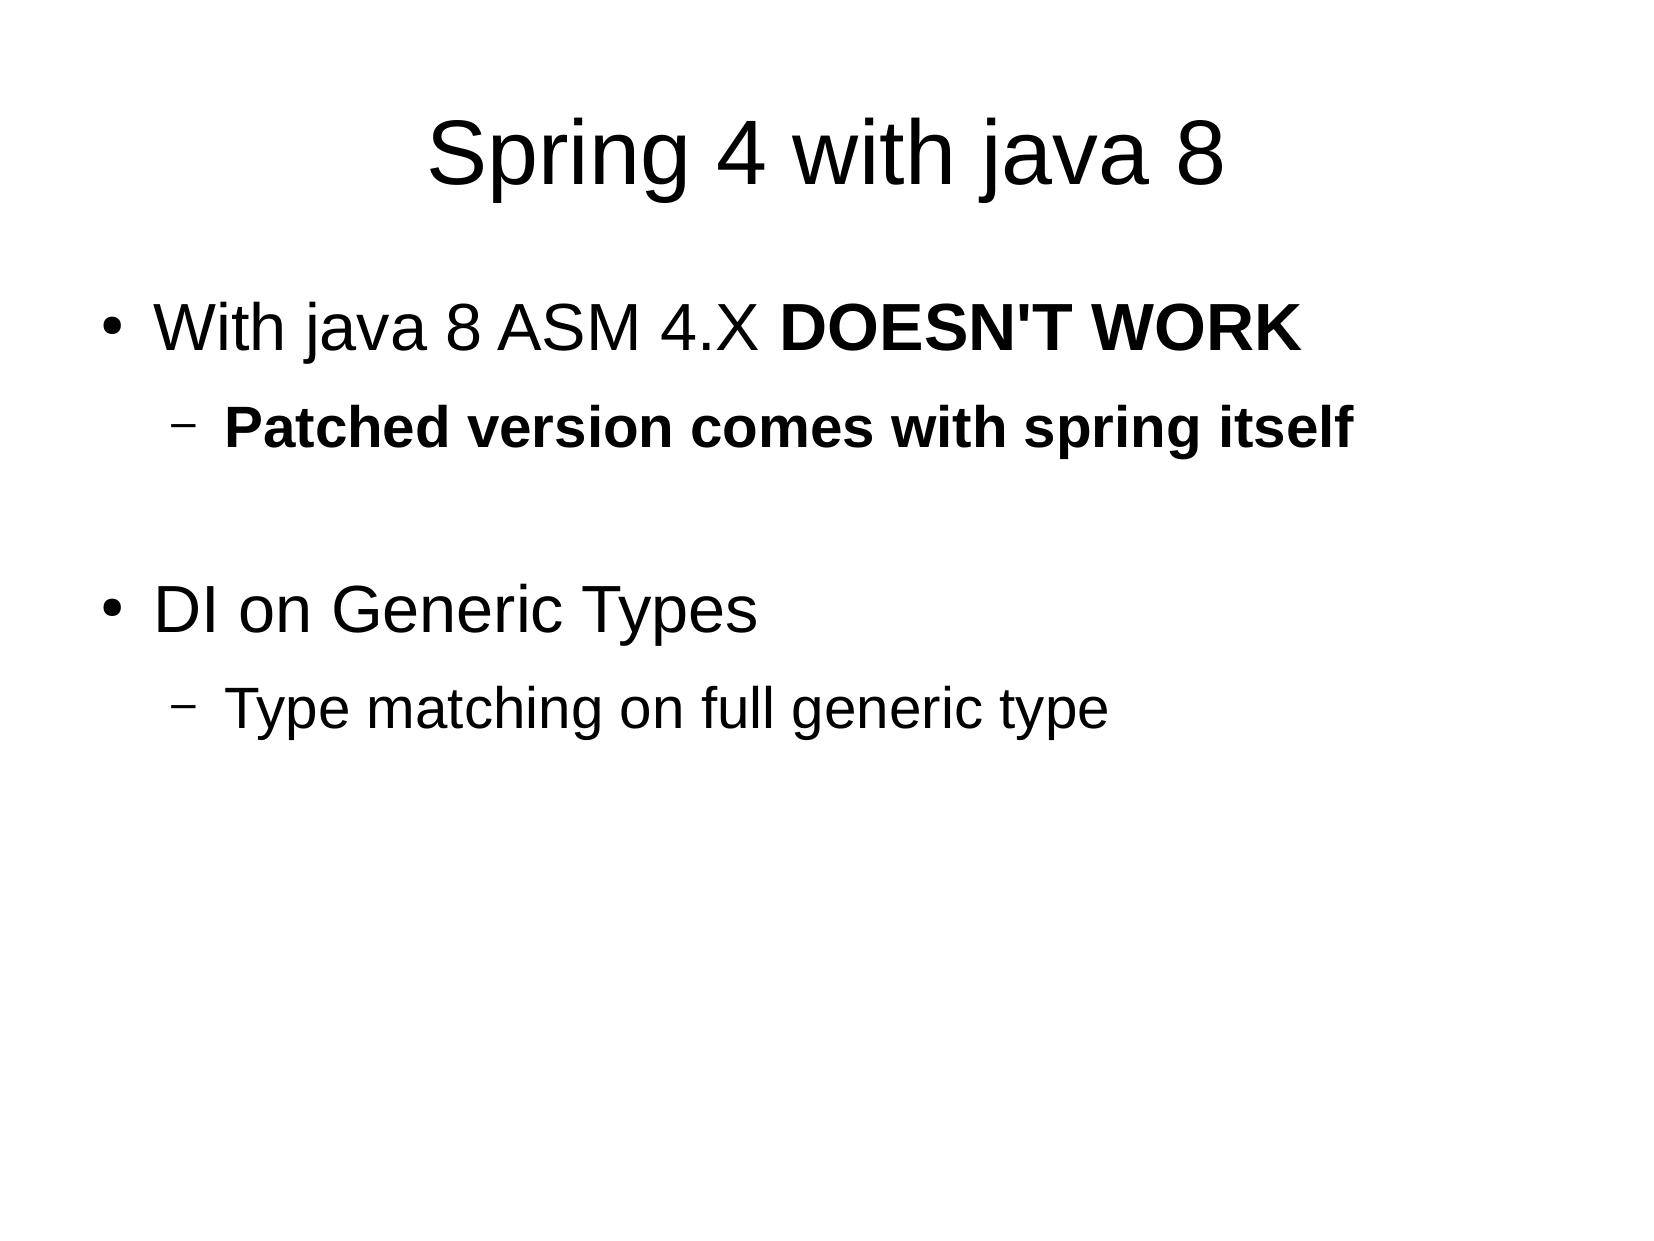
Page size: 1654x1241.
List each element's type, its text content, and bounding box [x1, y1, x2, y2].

list With java 8 ASM 4.X DOESN'T WORK Patched version comes with spring itself DI on Generic Types Type matching on full generic type [82, 290, 1538, 1010]
title Spring 4 with java 8 [82, 49, 1571, 257]
